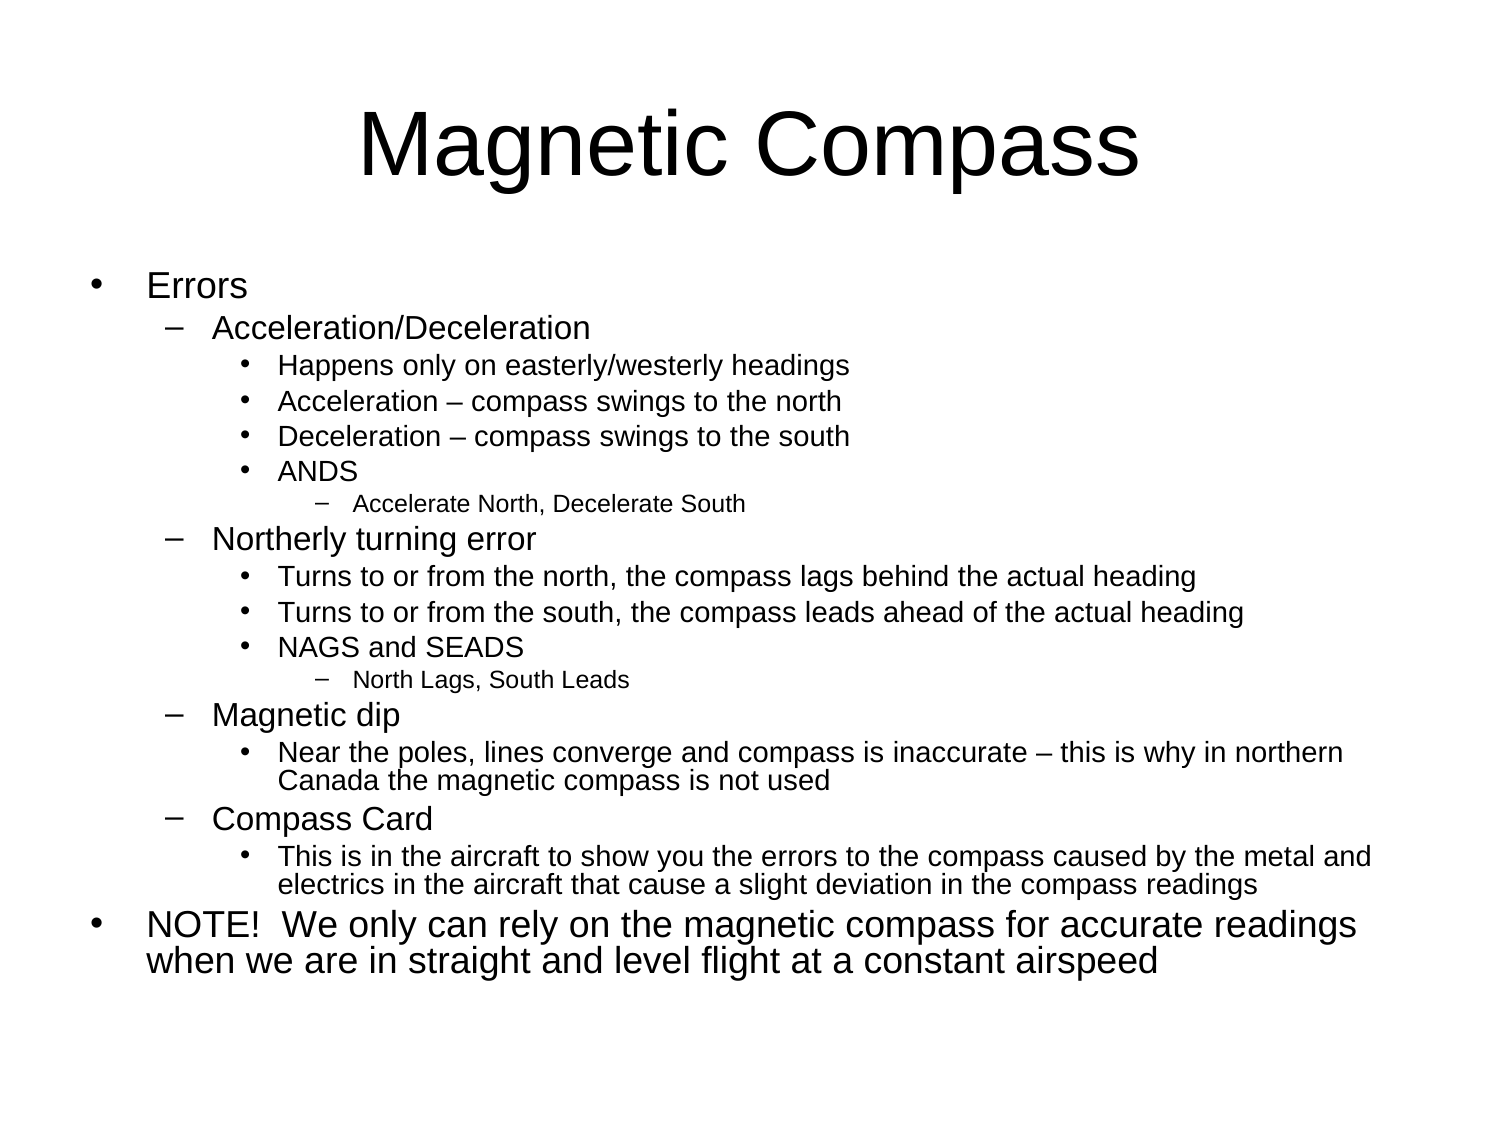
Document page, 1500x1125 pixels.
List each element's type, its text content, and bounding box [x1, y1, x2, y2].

list Errors Acceleration/Deceleration Happens only on easterly/westerly headings Acceleration – compass swings to the north Deceleration – compass swings to the south ANDS Accelerate North, Decelerate South Northerly turning error Turns to or from the north, the compass lags behind the actual heading Turns to or from the south, the compass leads ahead of the actual heading NAGS and SEADS North Lags, South Leads Magnetic dip Near the poles, lines converge and compass is inaccurate – this is why in northern Canada the magnetic compass is not used Compass Card This is in the aircraft to show you the errors to the compass caused by the metal and electrics in the aircraft that cause a slight deviation in the compass readings NOTE! We only can rely on the magnetic compass for accurate readings when we are in straight and level flight at a constant airspeed [75, 262, 1426, 1040]
title Magnetic Compass [75, 45, 1426, 233]
